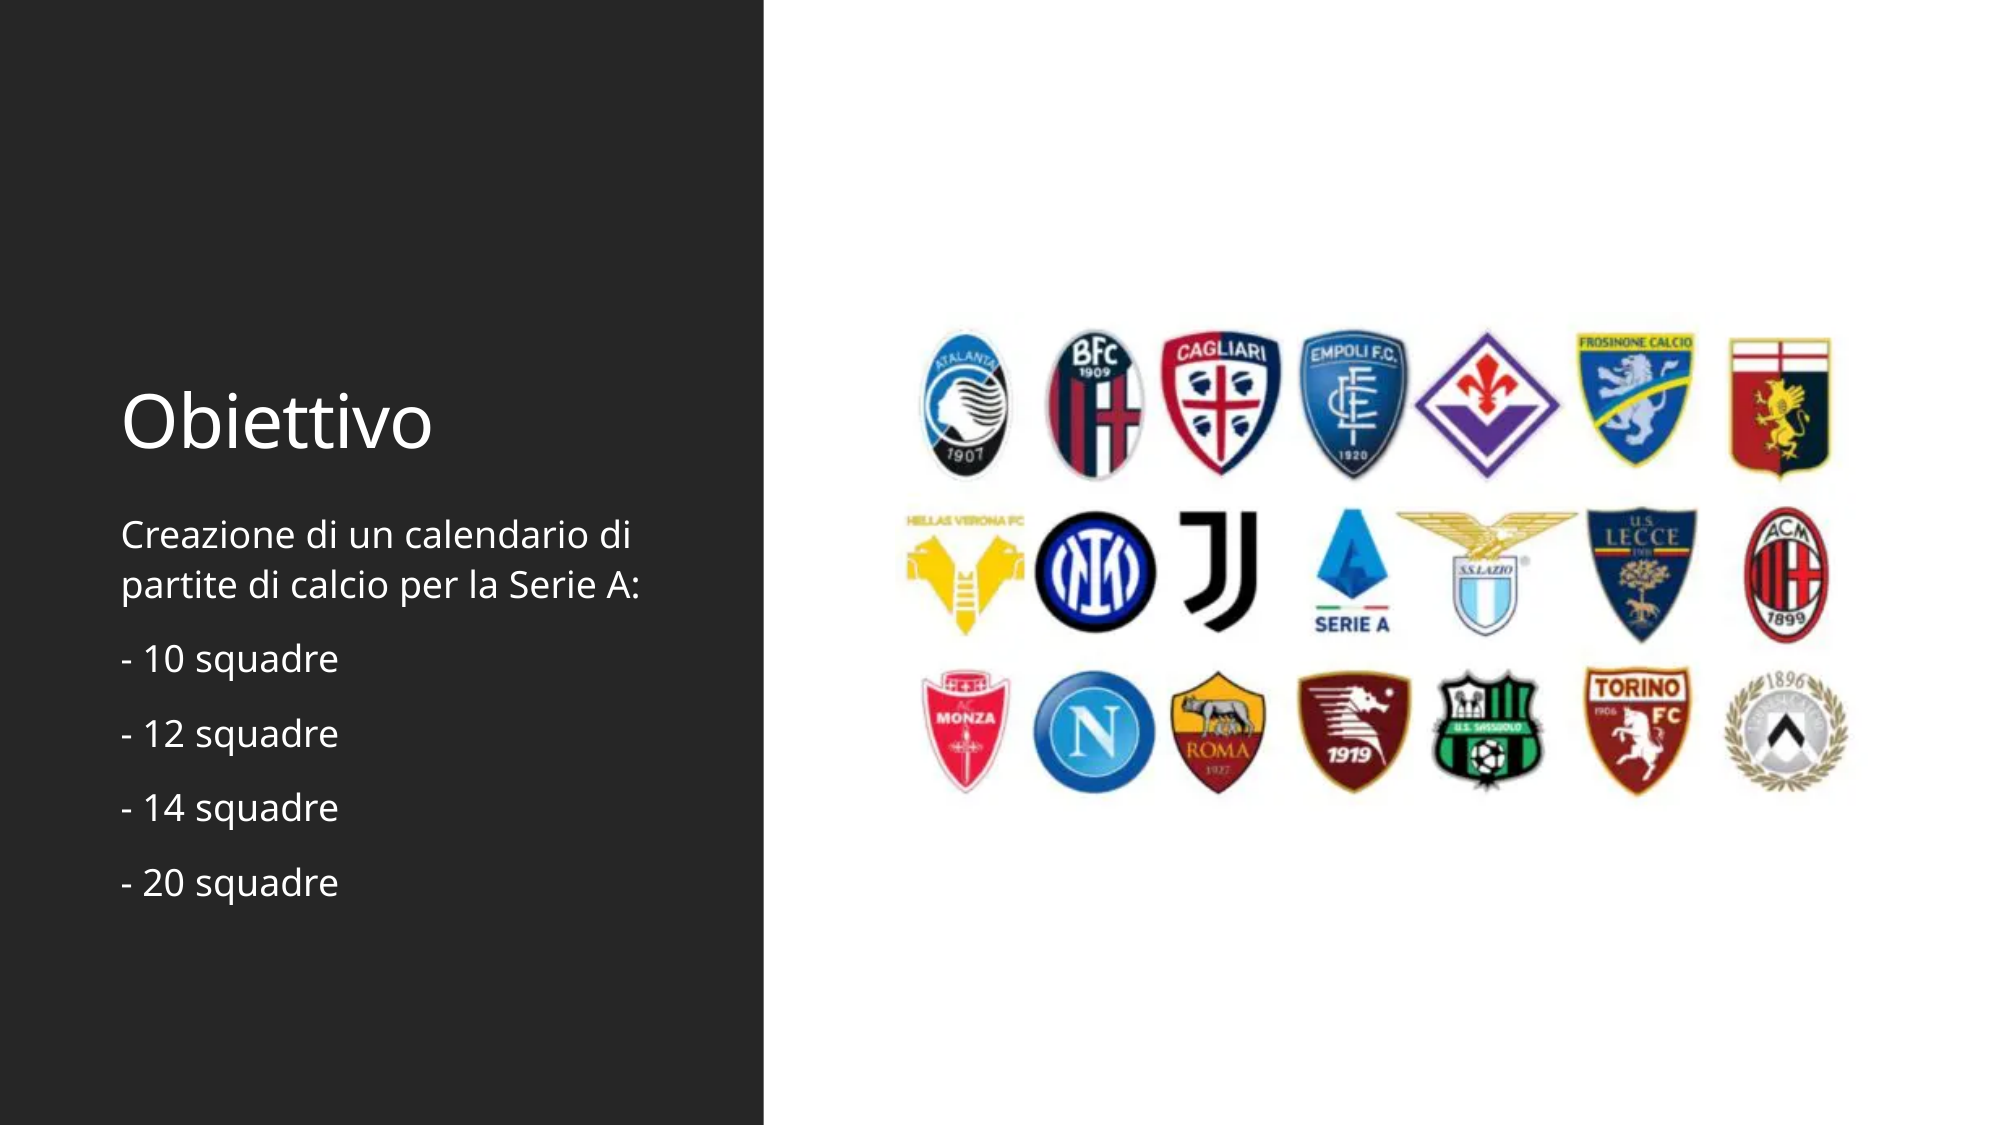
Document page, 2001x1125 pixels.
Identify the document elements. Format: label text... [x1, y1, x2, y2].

picture [895, 312, 1868, 823]
list Creazione di un calendario di partite di calcio per la Serie A: - 10 squadre - 12 squadre - 14 squadre - 20 squadre [105, 499, 683, 1002]
title Obiettivo [105, 128, 683, 473]
